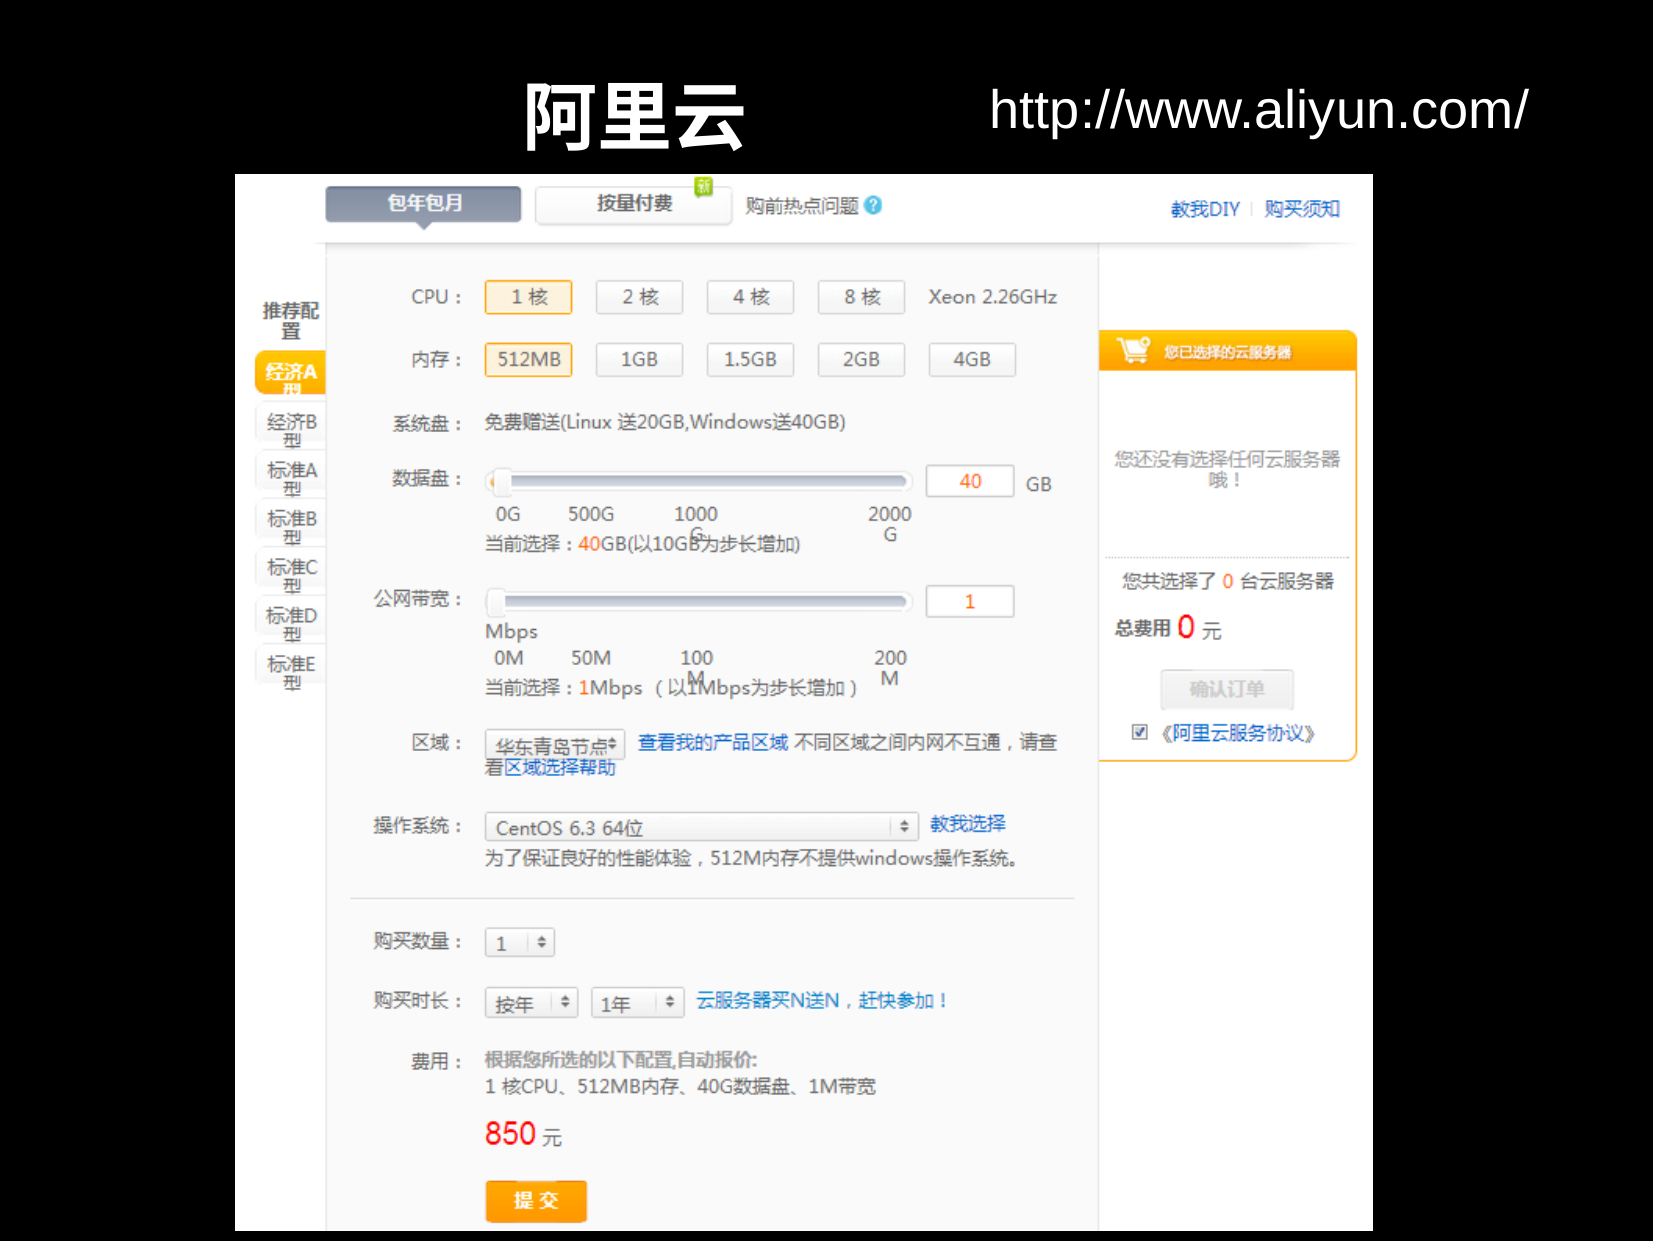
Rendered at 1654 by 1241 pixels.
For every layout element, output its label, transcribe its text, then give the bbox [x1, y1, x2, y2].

text_box http://www.aliyun.com/ [975, 72, 1576, 148]
picture [235, 174, 1373, 1231]
text_box 阿里云 [165, 50, 1105, 165]
